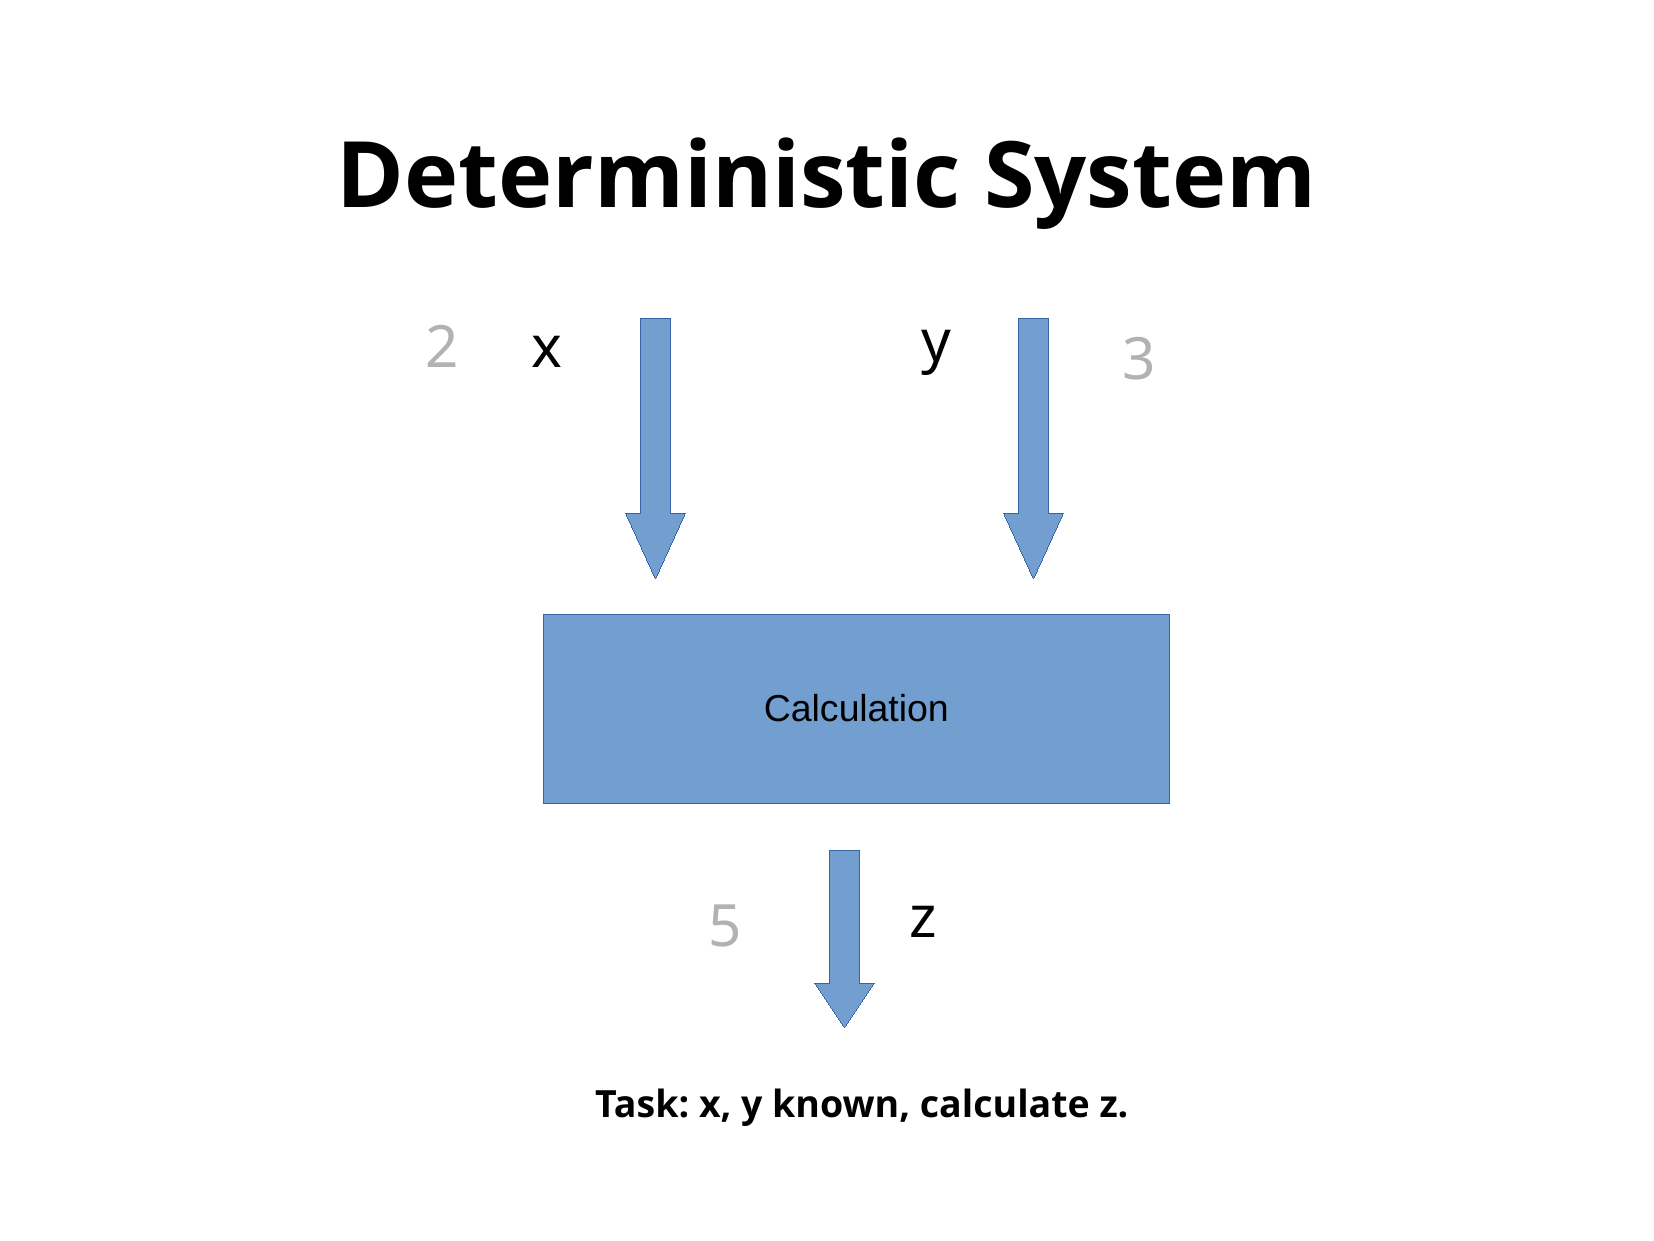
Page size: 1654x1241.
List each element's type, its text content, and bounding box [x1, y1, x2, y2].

text_box 3 [1122, 283, 1193, 431]
title Task: x, y known, calculate z. [259, 968, 1465, 1239]
text_box Calculation [543, 614, 1170, 804]
text_box [829, 850, 860, 968]
text_box [625, 318, 686, 579]
text_box 2 [425, 271, 497, 419]
text_box y [921, 259, 993, 419]
text_box x [531, 271, 603, 419]
text_box [1003, 318, 1064, 579]
title Deterministic System [224, 37, 1430, 308]
text_box z [909, 838, 981, 968]
text_box 5 [708, 850, 780, 968]
